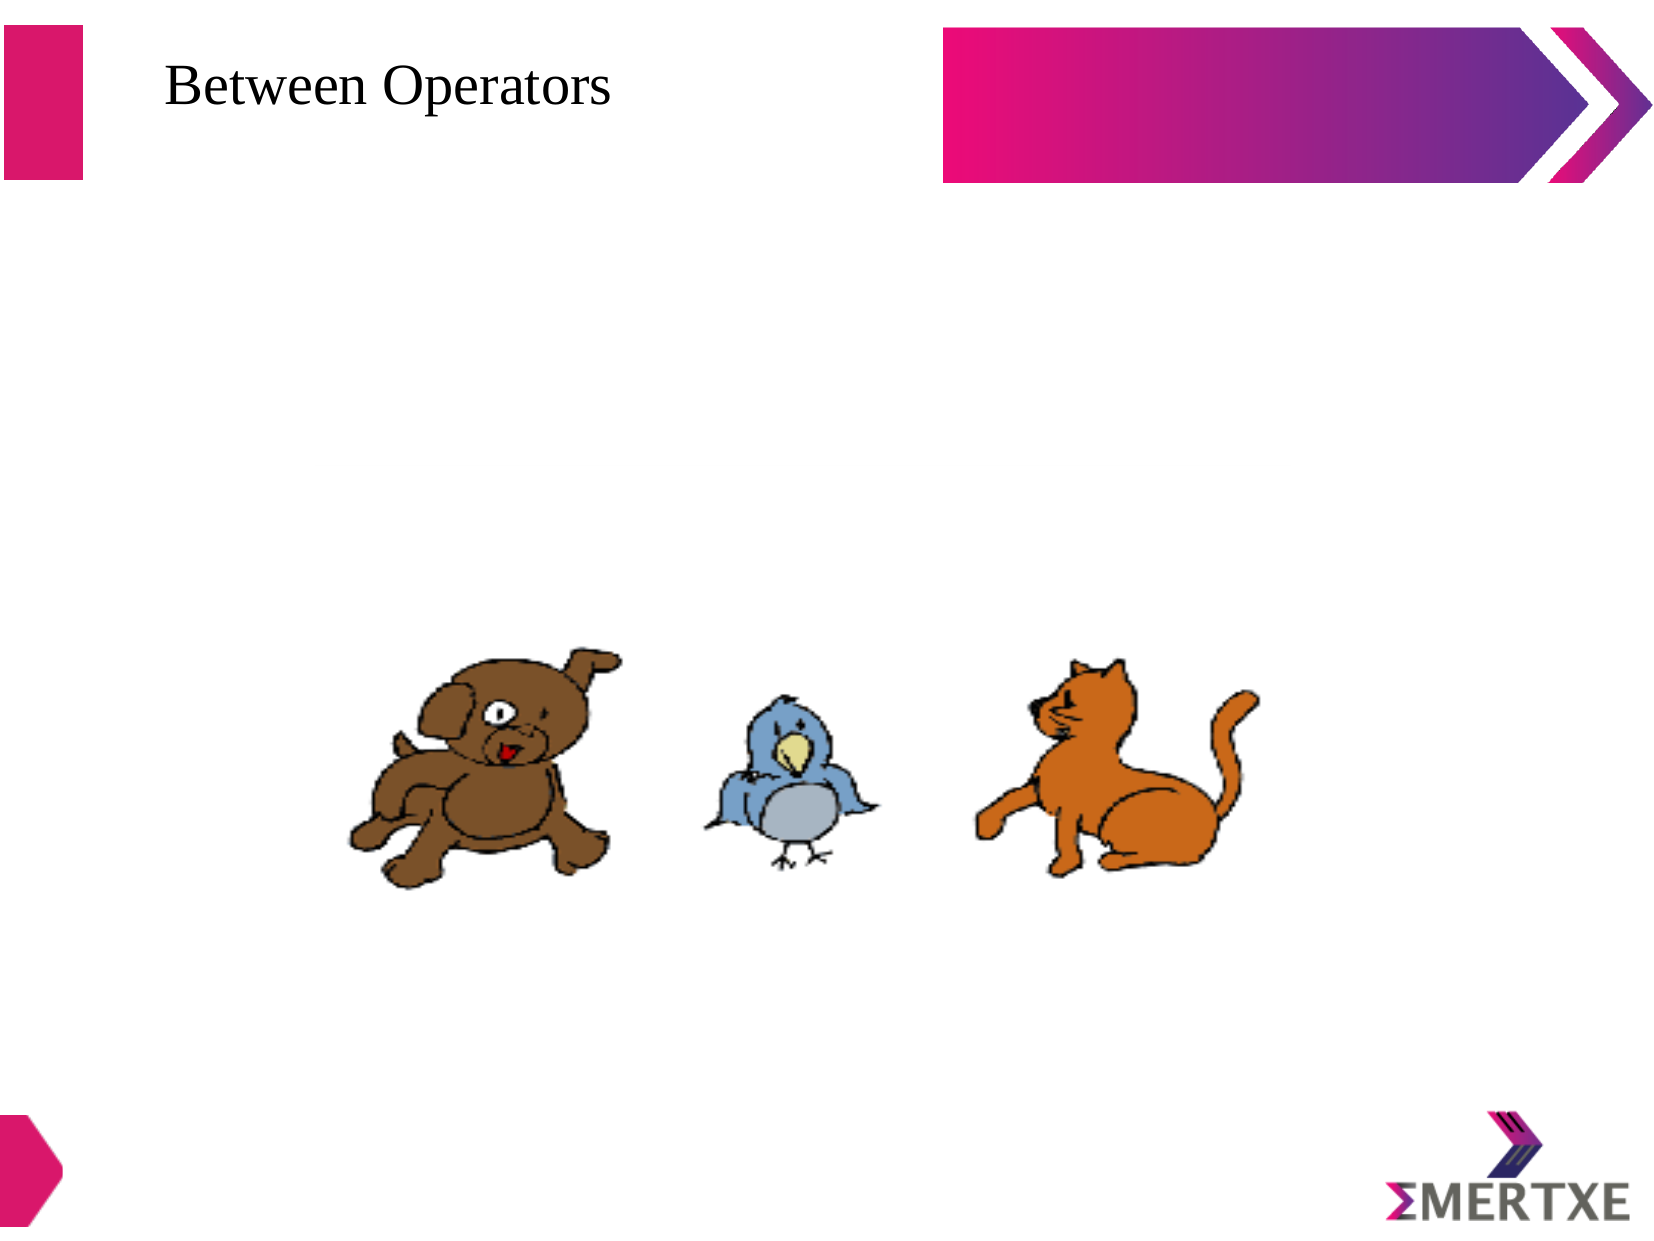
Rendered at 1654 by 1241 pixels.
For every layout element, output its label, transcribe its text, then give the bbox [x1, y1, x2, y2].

picture [315, 464, 1291, 961]
text_box Between Operators [150, 45, 826, 125]
picture [1385, 1107, 1631, 1221]
picture [943, 27, 1653, 183]
